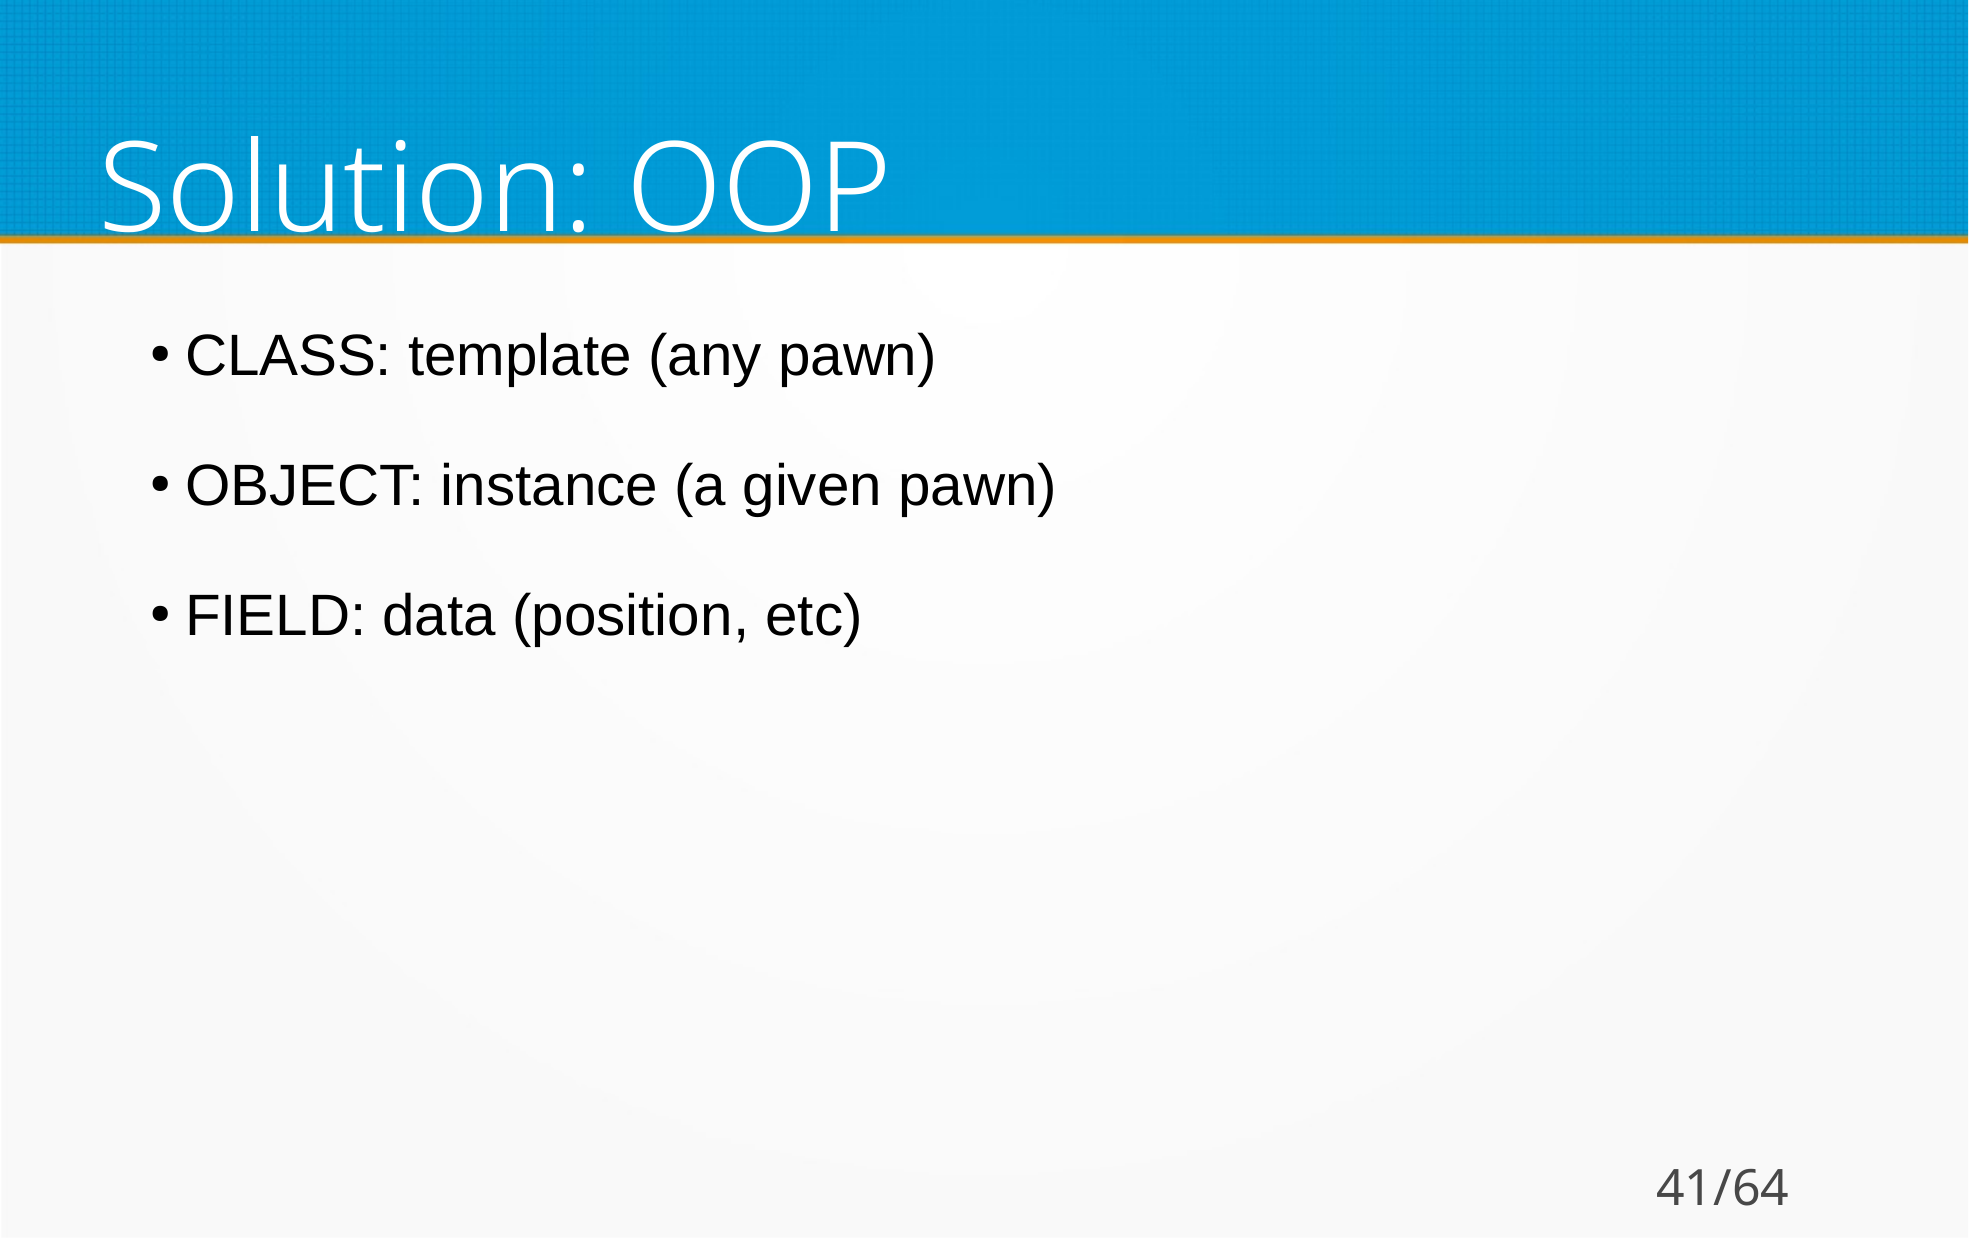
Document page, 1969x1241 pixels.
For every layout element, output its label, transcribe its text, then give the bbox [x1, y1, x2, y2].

text_box CLASS: template (any pawn) OBJECT: instance (a given pawn) FIELD: data (position, etc) [135, 315, 1156, 655]
picture [0, 233, 1969, 1241]
title Solution: OOP [98, 49, 1870, 257]
